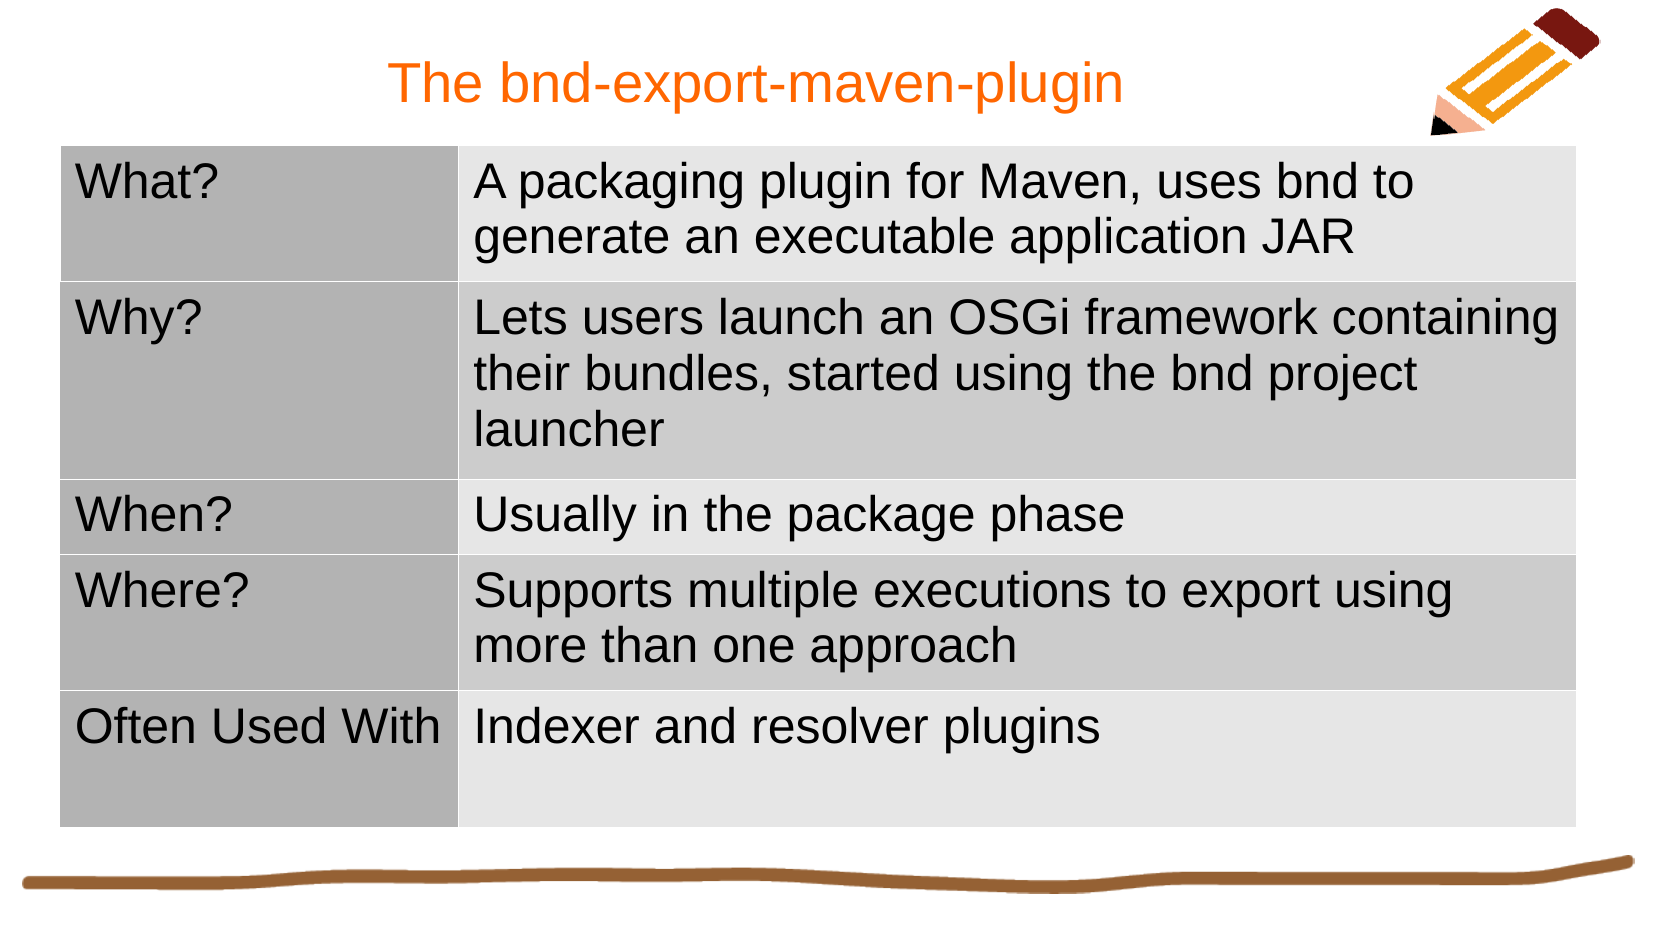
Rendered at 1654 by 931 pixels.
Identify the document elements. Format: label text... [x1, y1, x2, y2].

table_cell Usually in the package phase [459, 480, 1576, 554]
table_cell Often Used With [60, 691, 458, 827]
picture [1430, 8, 1601, 136]
picture [22, 855, 1635, 894]
table_cell When? [60, 480, 458, 554]
table_cell Lets users launch an OSGi framework containing their bundles, started using the bnd project launcher [459, 282, 1576, 479]
table_header A packaging plugin for Maven, uses bnd to generate an executable application JAR [459, 146, 1576, 281]
table_cell Indexer and resolver plugins [459, 691, 1576, 827]
title The bnd-export-maven-plugin [82, 36, 1430, 129]
table_cell Why? [60, 282, 458, 479]
table_cell Where? [60, 555, 458, 690]
table_header What? [61, 146, 458, 281]
table_cell Supports multiple executions to export using more than one approach [459, 555, 1576, 690]
